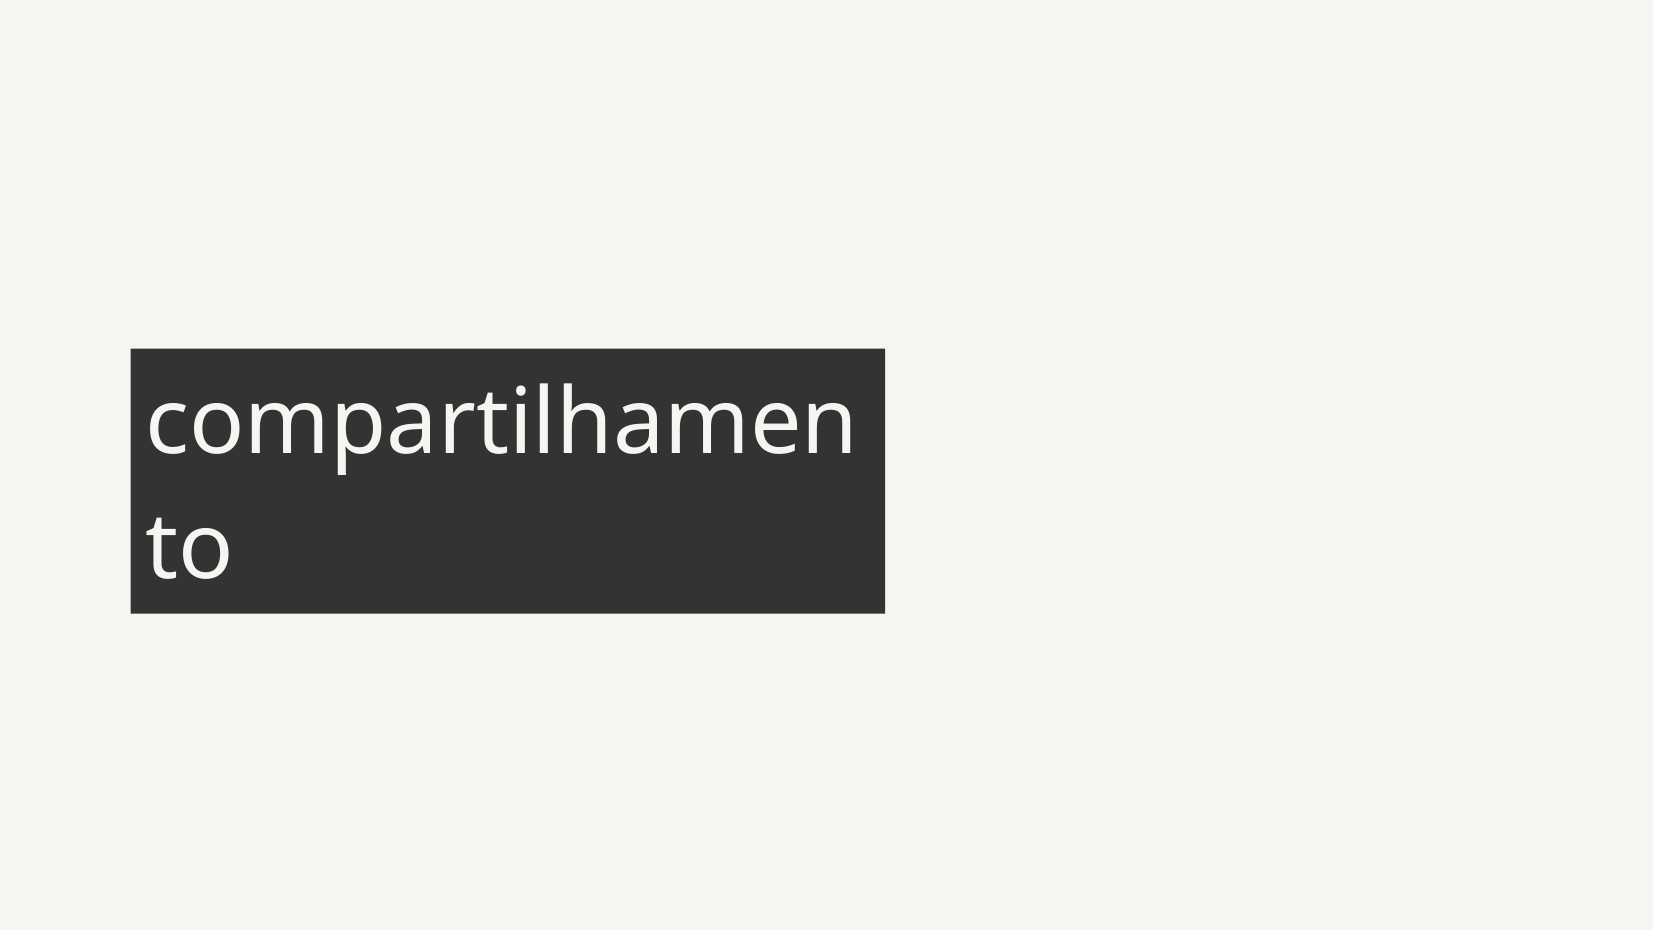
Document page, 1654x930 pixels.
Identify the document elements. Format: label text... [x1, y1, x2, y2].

text_box compartilhamento [130, 348, 886, 456]
